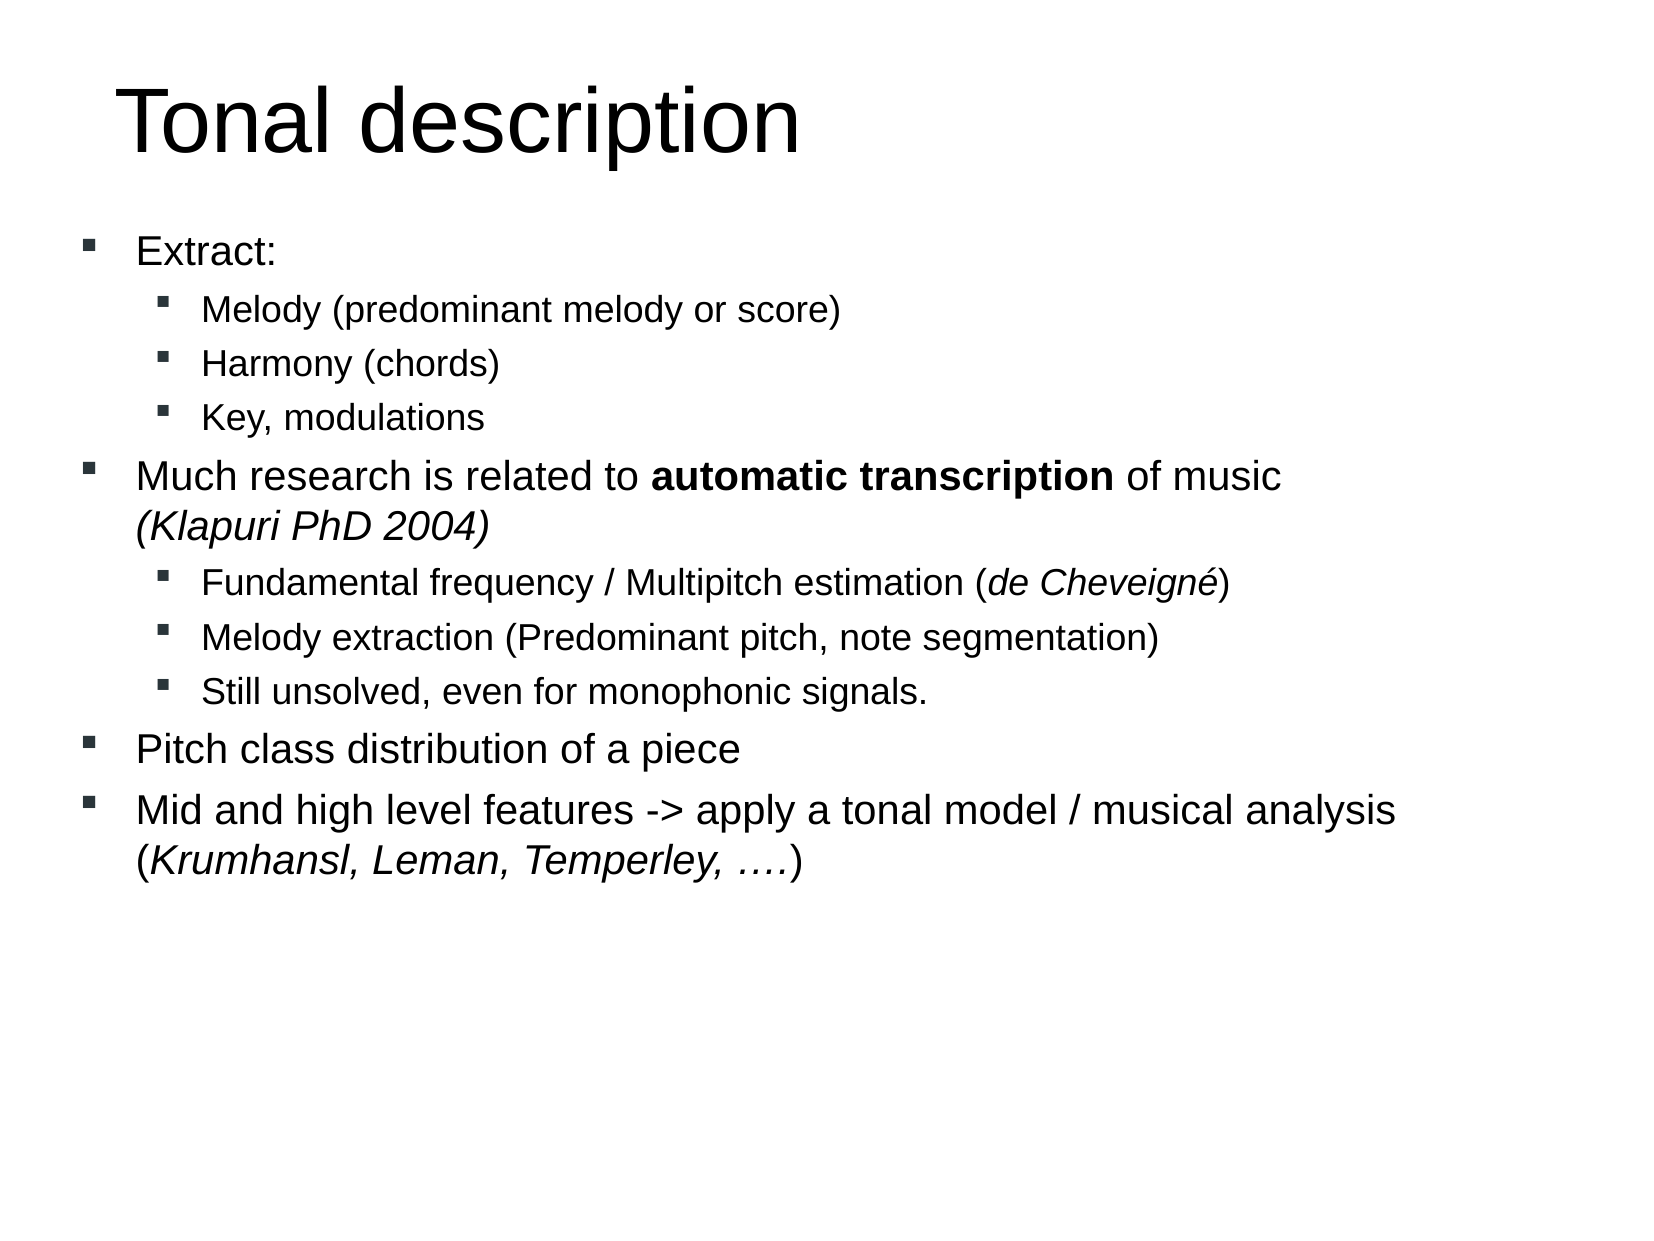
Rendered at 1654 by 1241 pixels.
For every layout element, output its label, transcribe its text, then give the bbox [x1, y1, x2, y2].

list Extract: Melody (predominant melody or score) Harmony (chords) Key, modulations Much research is related to automatic transcription of music (Klapuri PhD 2004) Fundamental frequency / Multipitch estimation (de Cheveigné) Melody extraction (Predominant pitch, note segmentation) Still unsolved, even for monophonic signals. Pitch class distribution of a piece Mid and high level features -> apply a tonal model / musical analysis (Krumhansl, Leman, Temperley, ….) [64, 219, 1436, 977]
title Tonal description [41, 30, 1459, 197]
